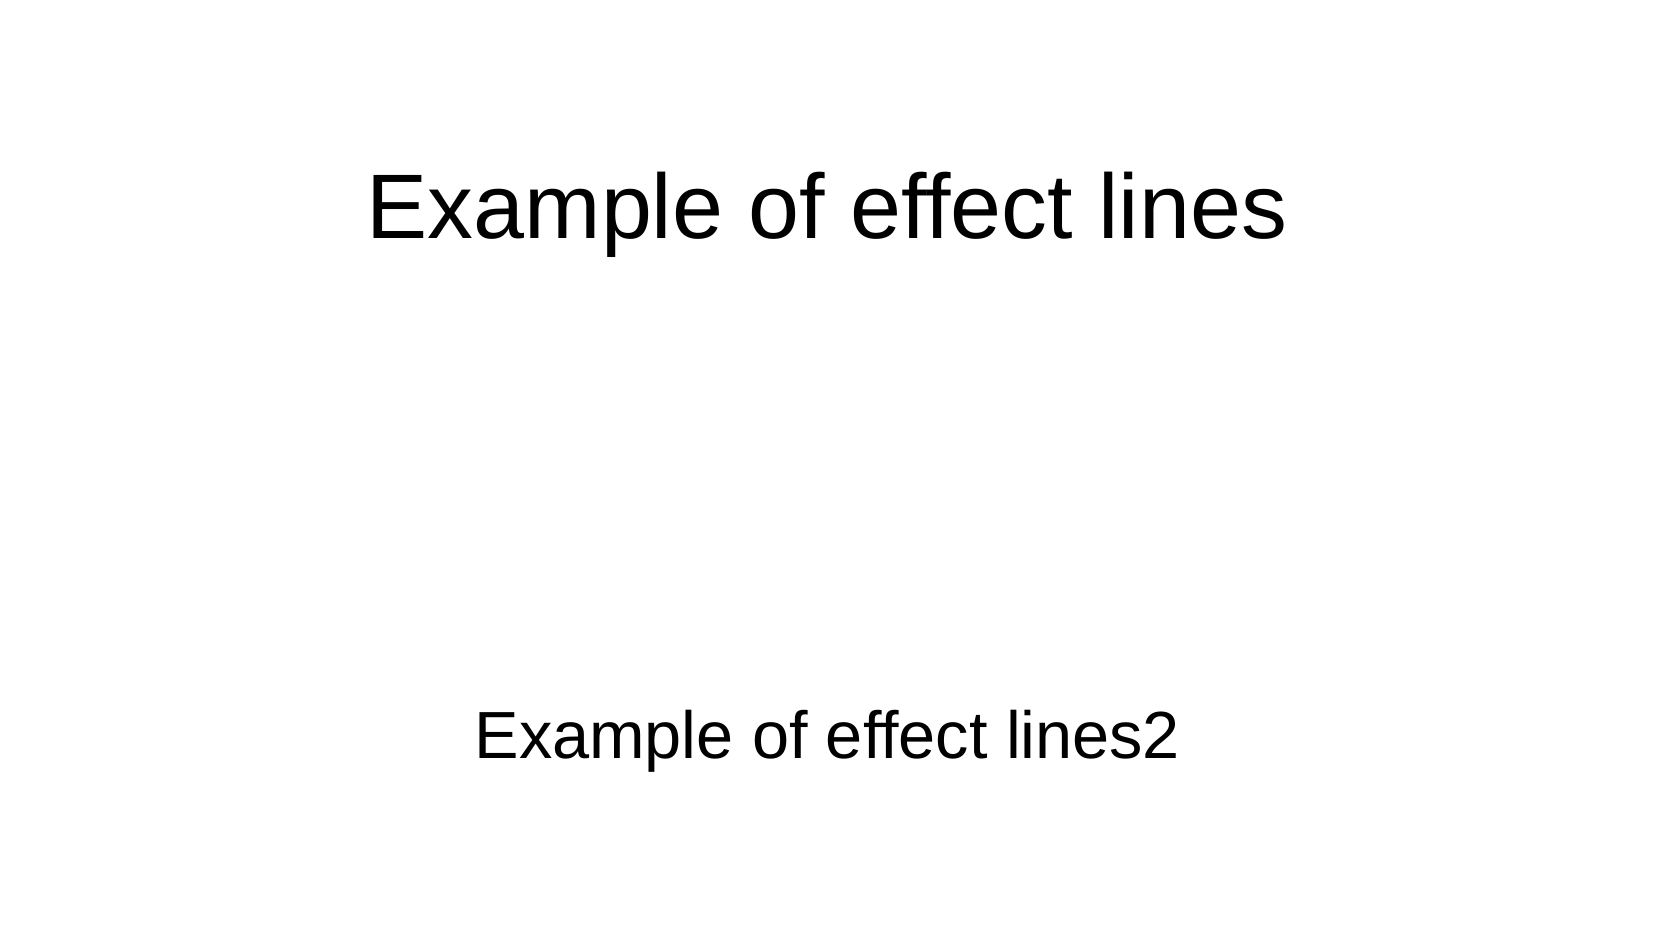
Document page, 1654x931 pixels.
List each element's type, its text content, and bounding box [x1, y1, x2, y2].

subtitle Example of effect lines2 [121, 344, 1534, 931]
title Example of effect lines [121, 102, 1534, 311]
